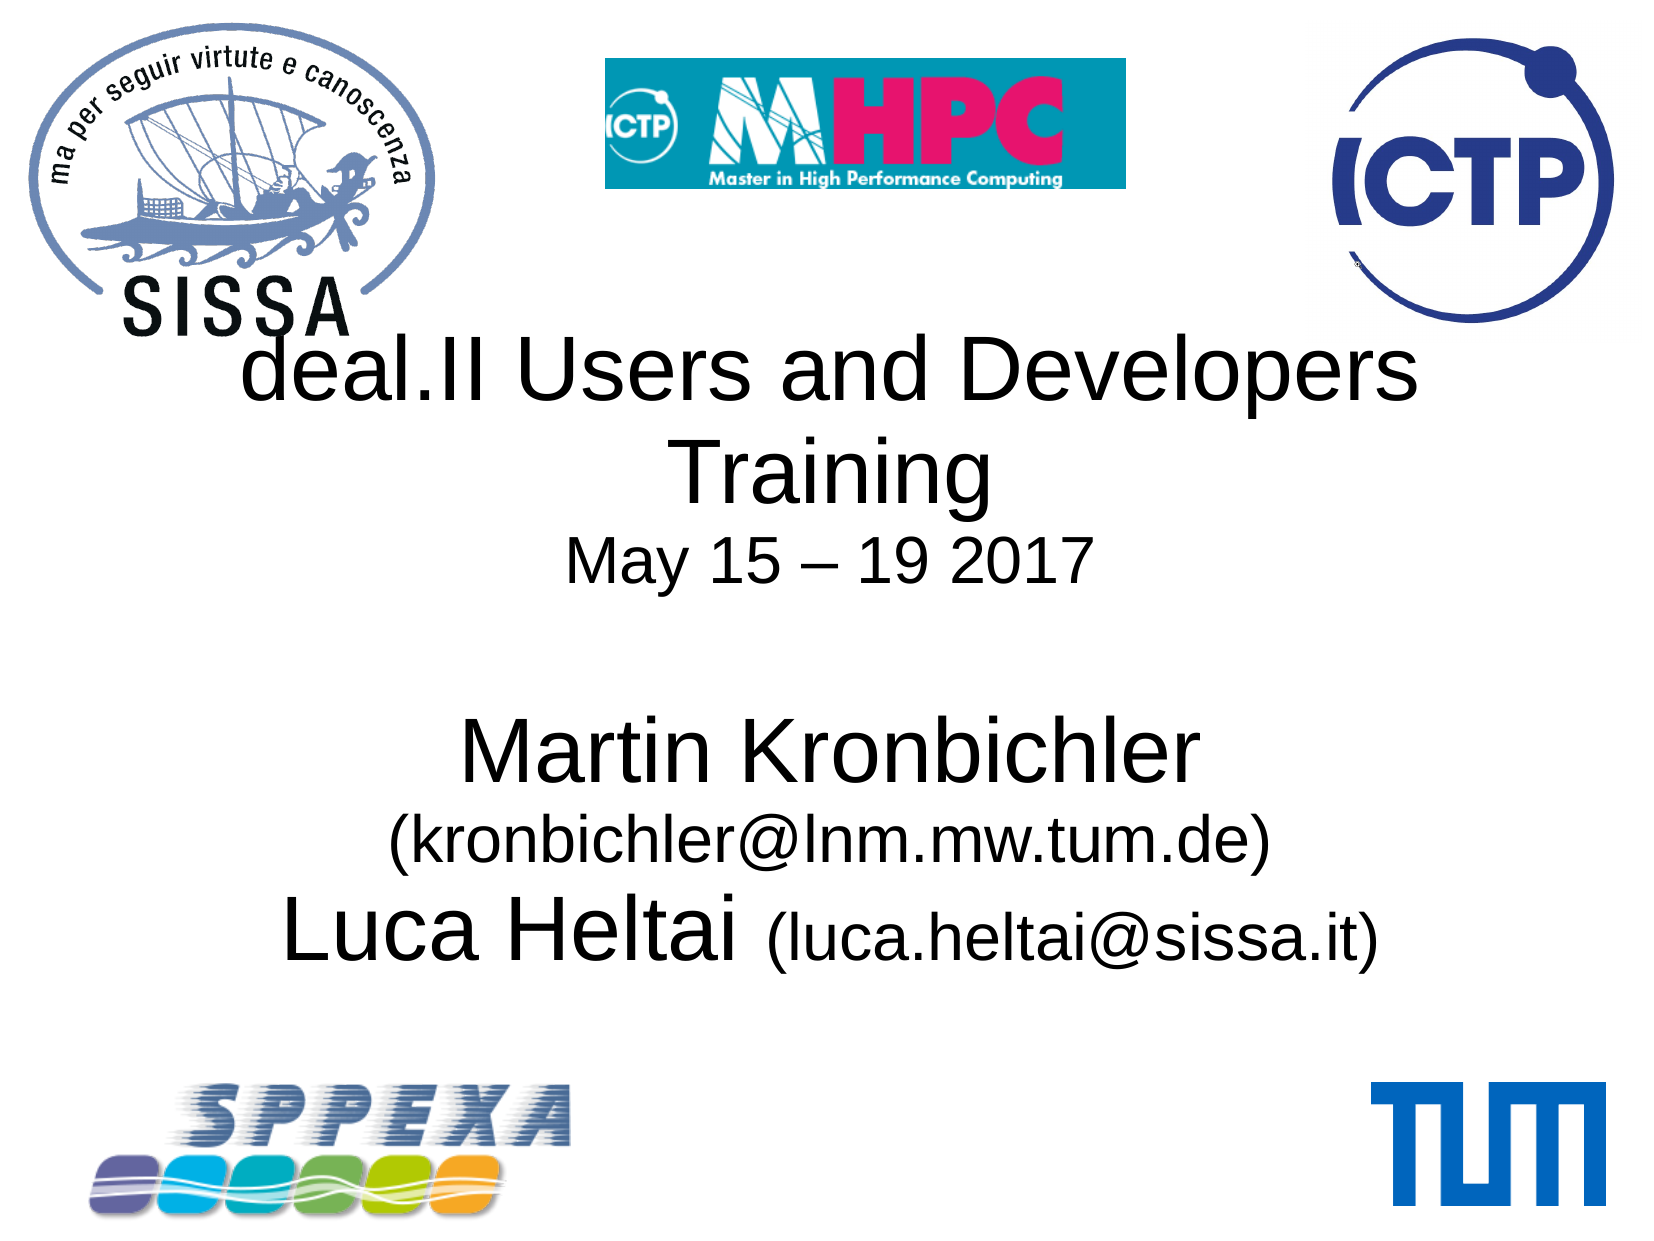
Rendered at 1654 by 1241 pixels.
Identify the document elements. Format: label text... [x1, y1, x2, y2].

picture [605, 58, 1126, 189]
picture [27, 21, 436, 338]
picture [45, 1082, 571, 1222]
picture [1305, 20, 1642, 343]
picture [1371, 1082, 1606, 1206]
title deal.II Users and Developers Training May 15 – 19 2017 Martin Kronbichler (kronbichler@lnm.mw.tum.de) Luca Heltai (luca.heltai@sissa.it) [86, 215, 1576, 1083]
subtitle [99, 710, 1555, 1026]
